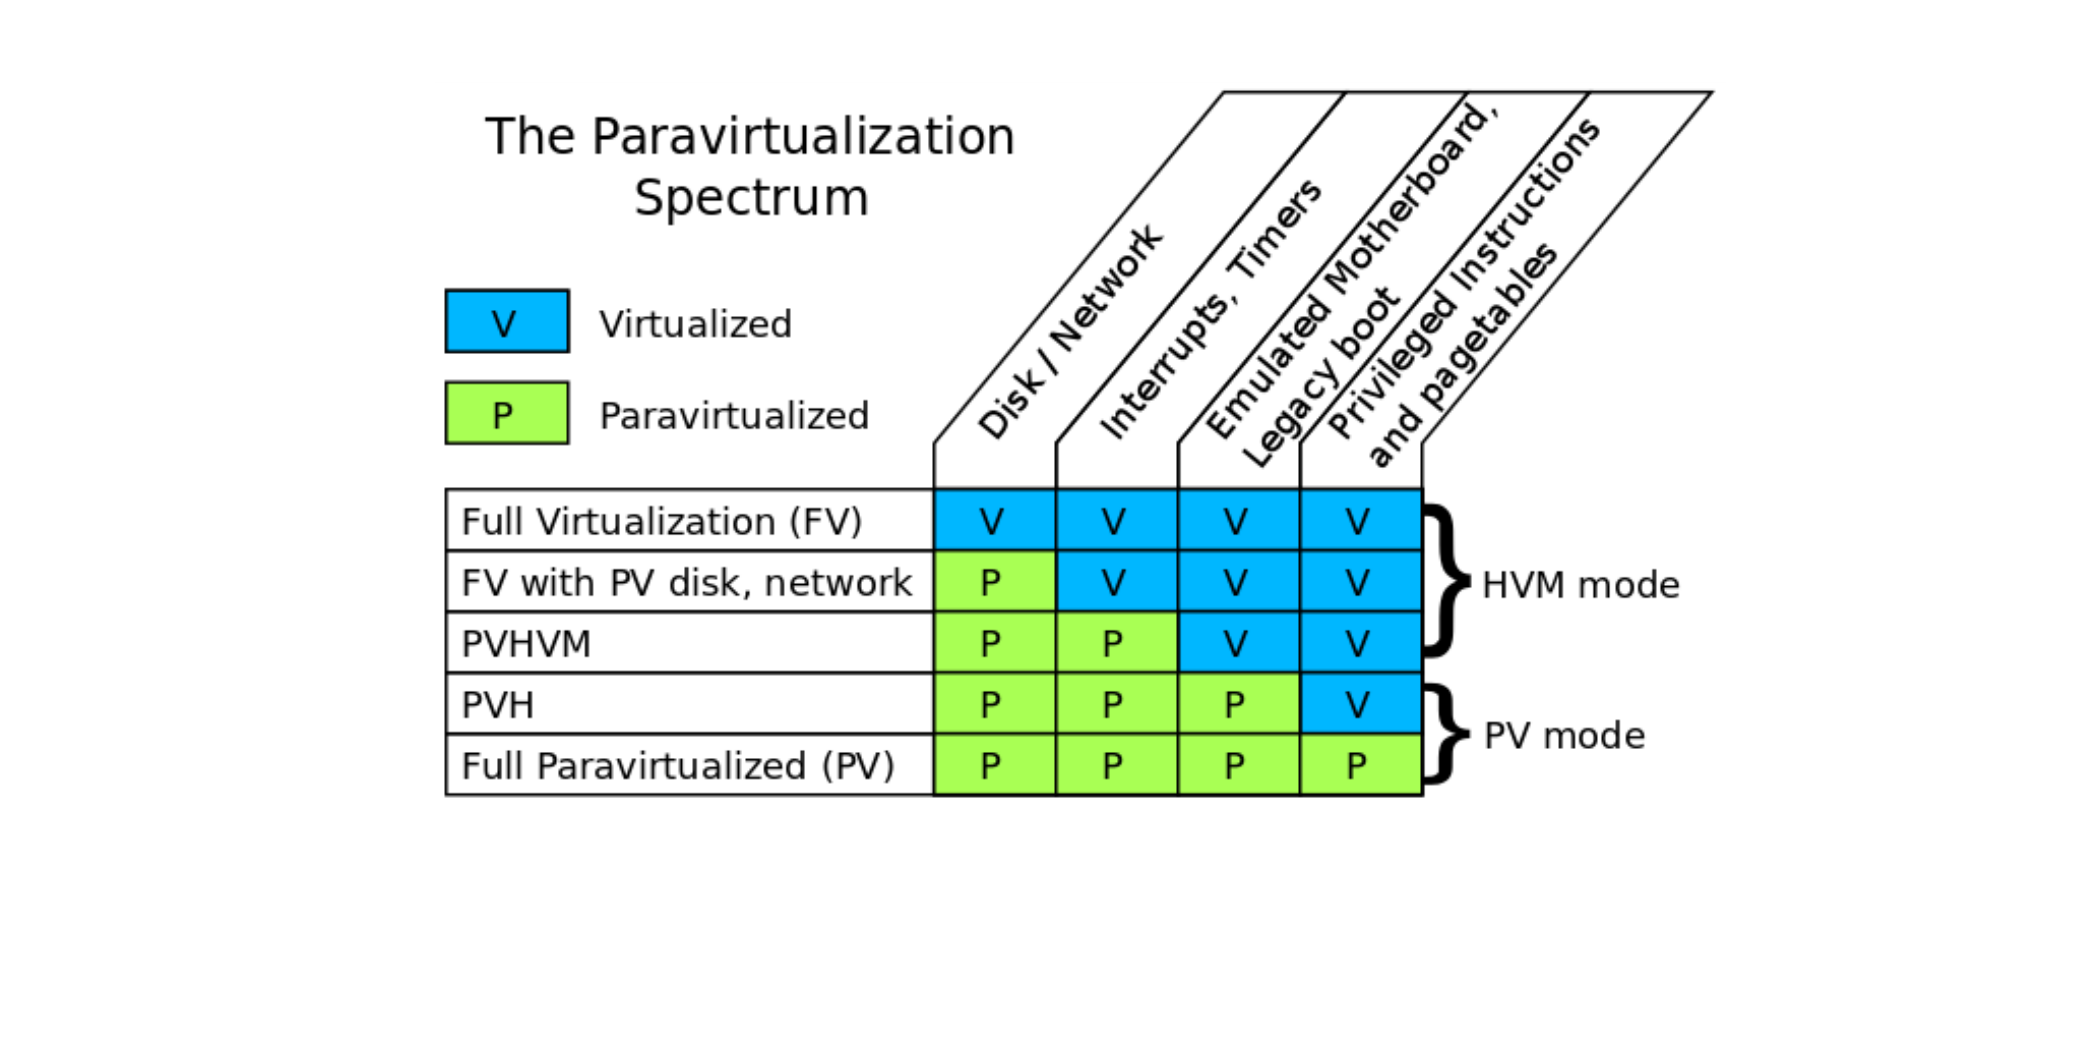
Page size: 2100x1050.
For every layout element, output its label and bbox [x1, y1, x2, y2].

picture [435, 81, 1726, 808]
